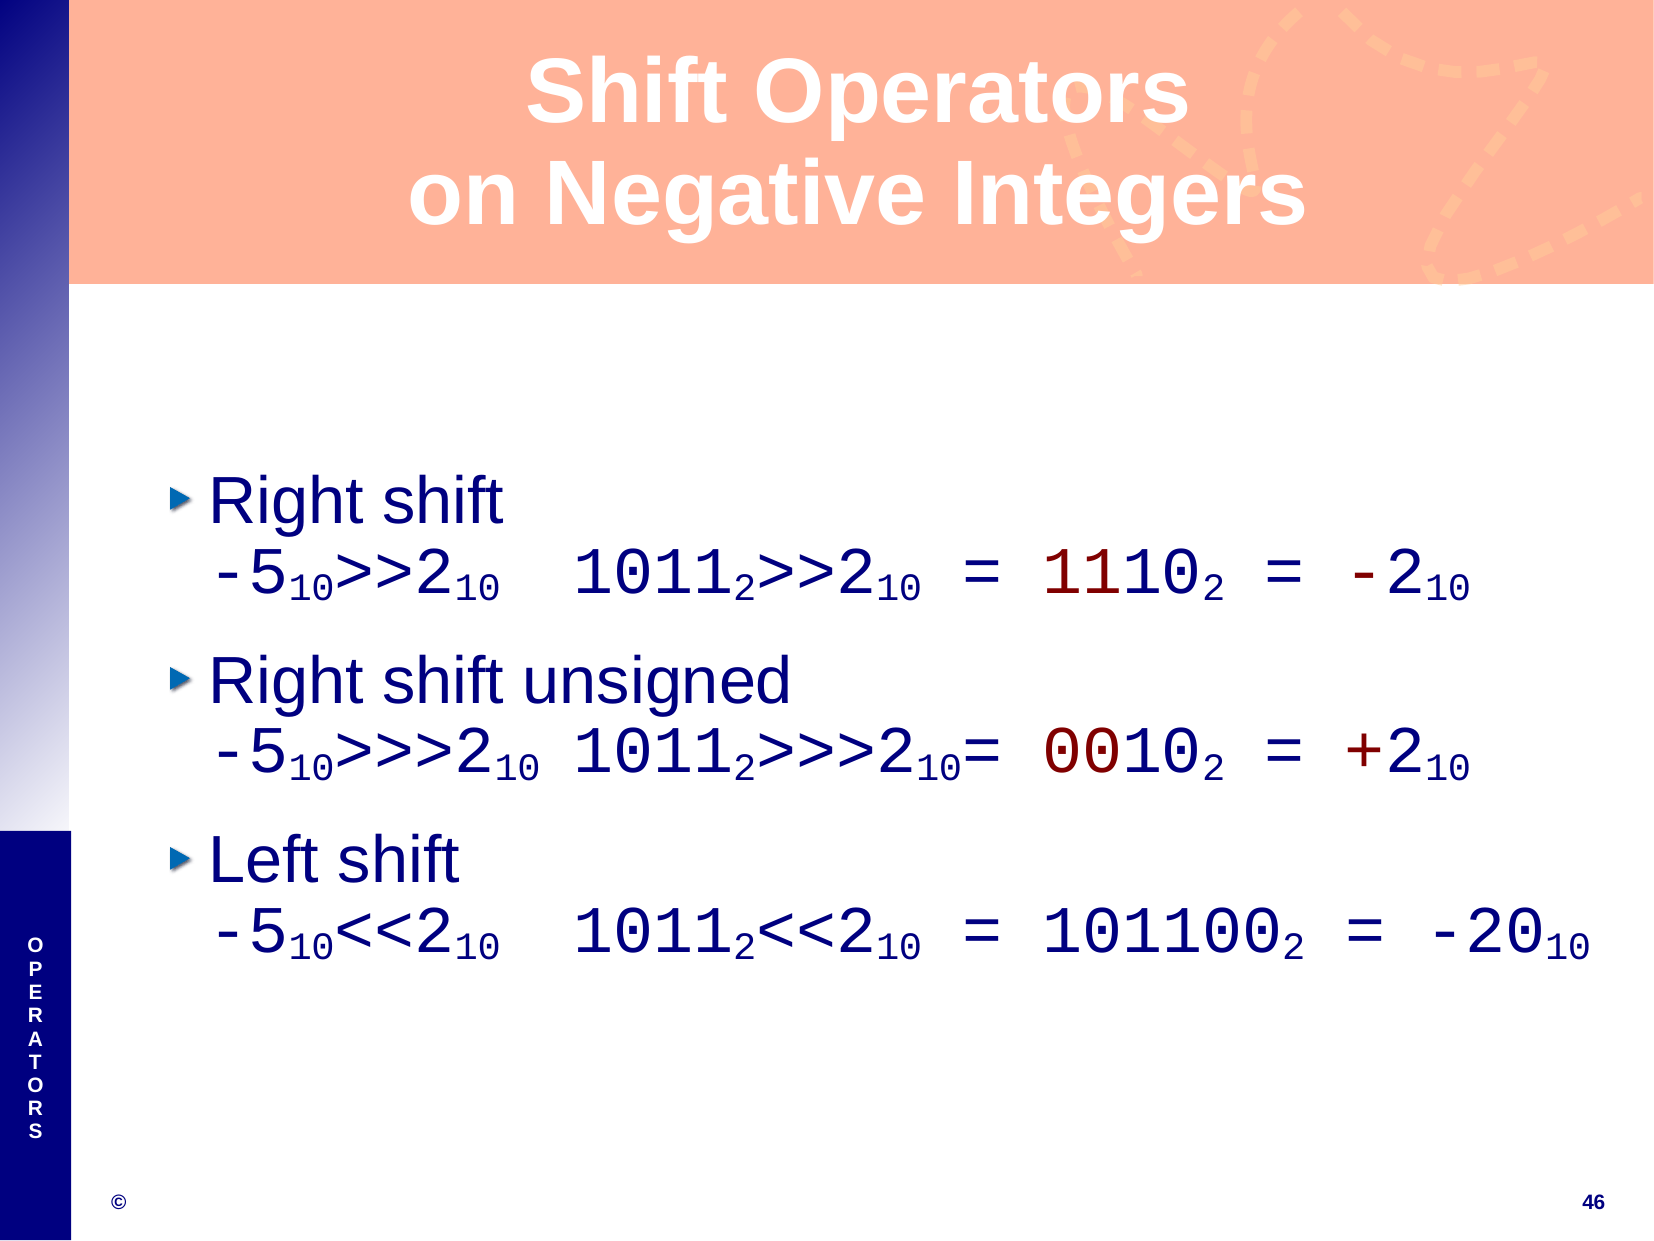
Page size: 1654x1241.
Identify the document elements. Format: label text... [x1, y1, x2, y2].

title Shift Operators on Negative Integers [101, 37, 1617, 246]
list Right shift -510>>210 10112>>210 = 11102 = -210 Right shift unsigned -510>>>210 10112>>>210= 00102 = +210 Left shift -510<<210 10112<<210 = 1011002 = -2010 [137, 462, 1654, 1062]
text_box O P E R A T O R S [0, 830, 71, 1241]
